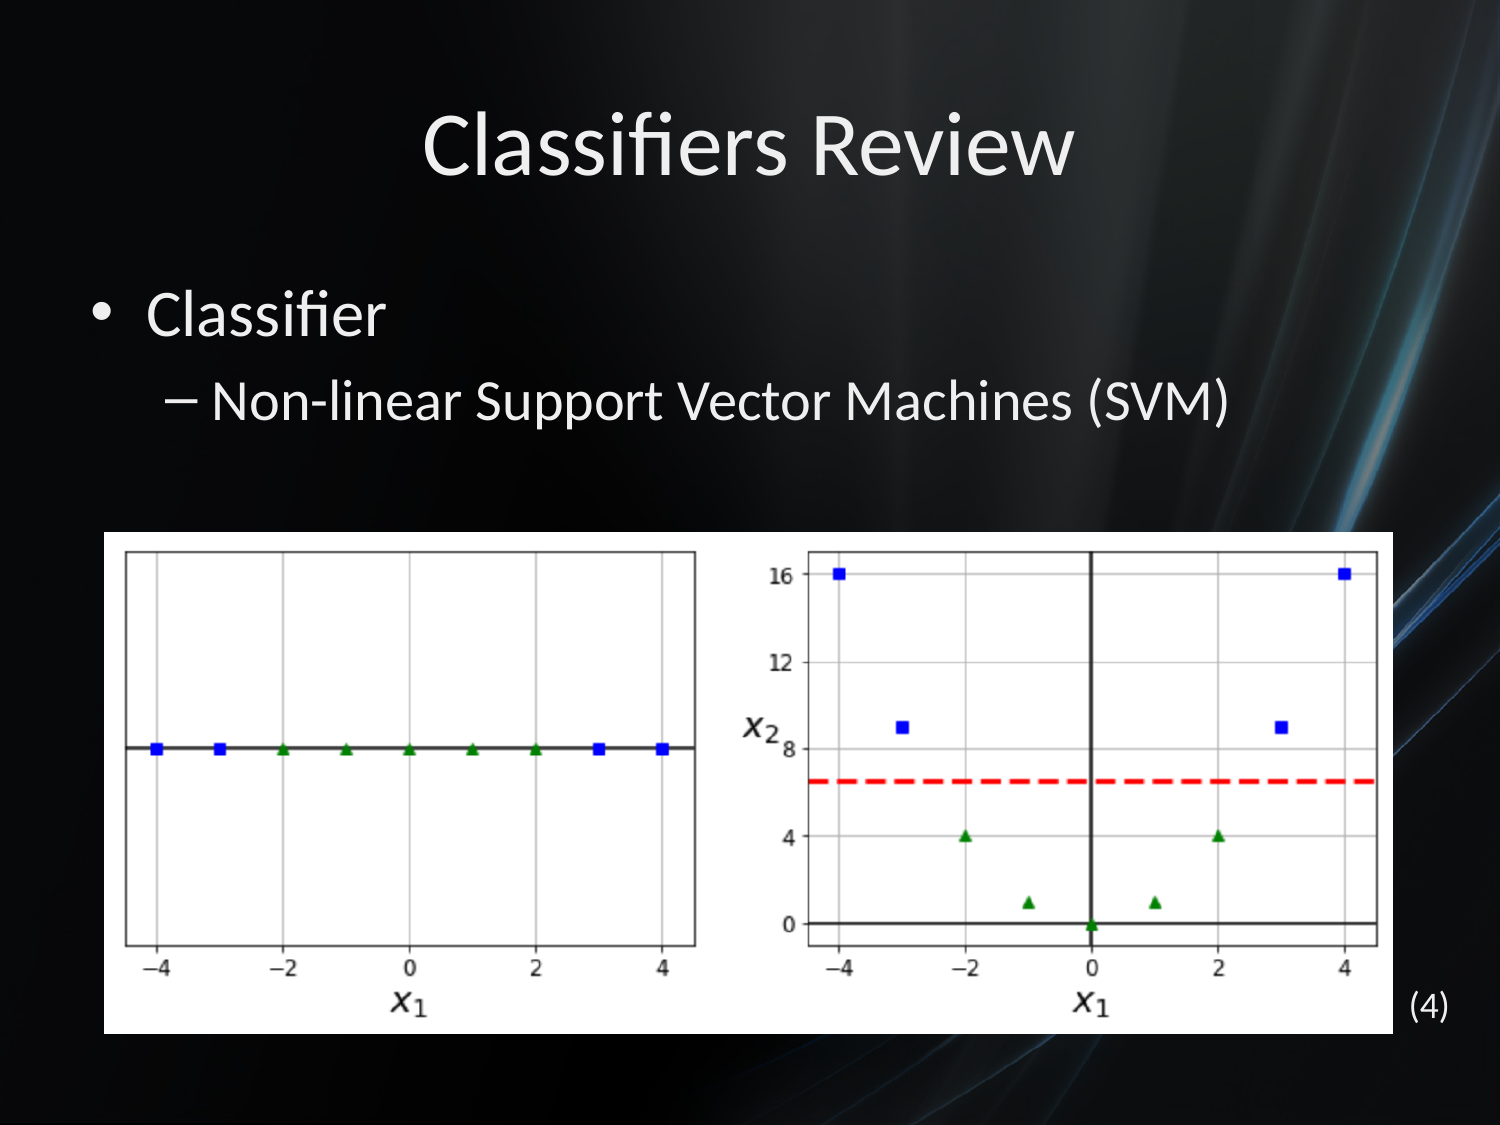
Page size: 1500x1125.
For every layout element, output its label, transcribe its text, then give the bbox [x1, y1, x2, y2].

list Classifier Non-linear Support Vector Machines (SVM) [75, 262, 1425, 1005]
picture [0, 0, 1500, 1125]
title Classifiers Review [75, 45, 1425, 233]
text_box (4) [1393, 973, 1477, 1034]
